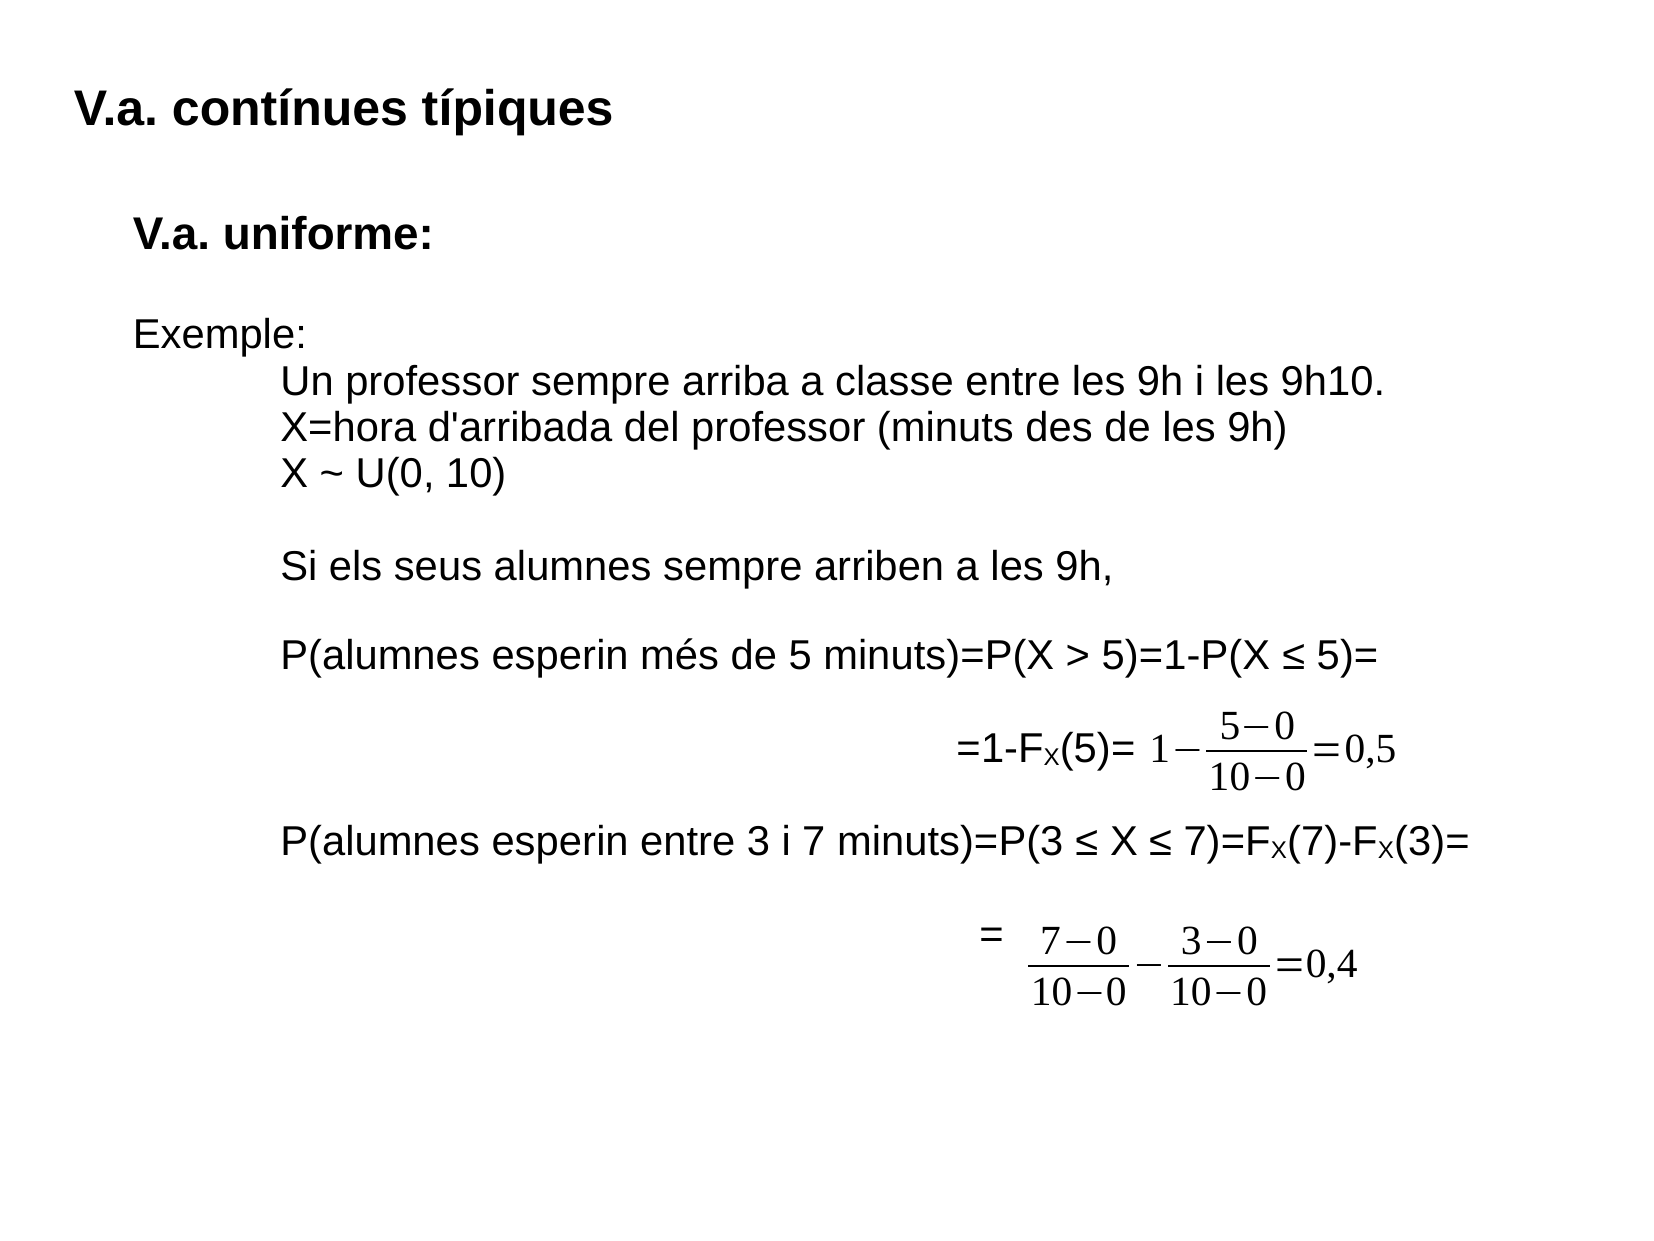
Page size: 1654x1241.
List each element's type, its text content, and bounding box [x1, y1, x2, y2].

chart [1143, 701, 1403, 801]
chart [1019, 916, 1365, 1016]
text_box V.a. uniforme: Exemple: Un professor sempre arriba a classe entre les 9h i les 9h10. X=hora d'arribada del professor (minuts des de les 9h) X ~ U(0, 10) Si els seus alumnes sempre arriben a les 9h, P(alumnes esperin més de 5 minuts)=P(X > 5)=1-P(X ≤ 5)= =1-FX(5)= P(alumnes esperin entre 3 i 7 minuts)=P(3 ≤ X ≤ 7)=FX(7)-FX(3)= = [118, 200, 1654, 998]
text_box V.a. contínues típiques [59, 72, 739, 145]
